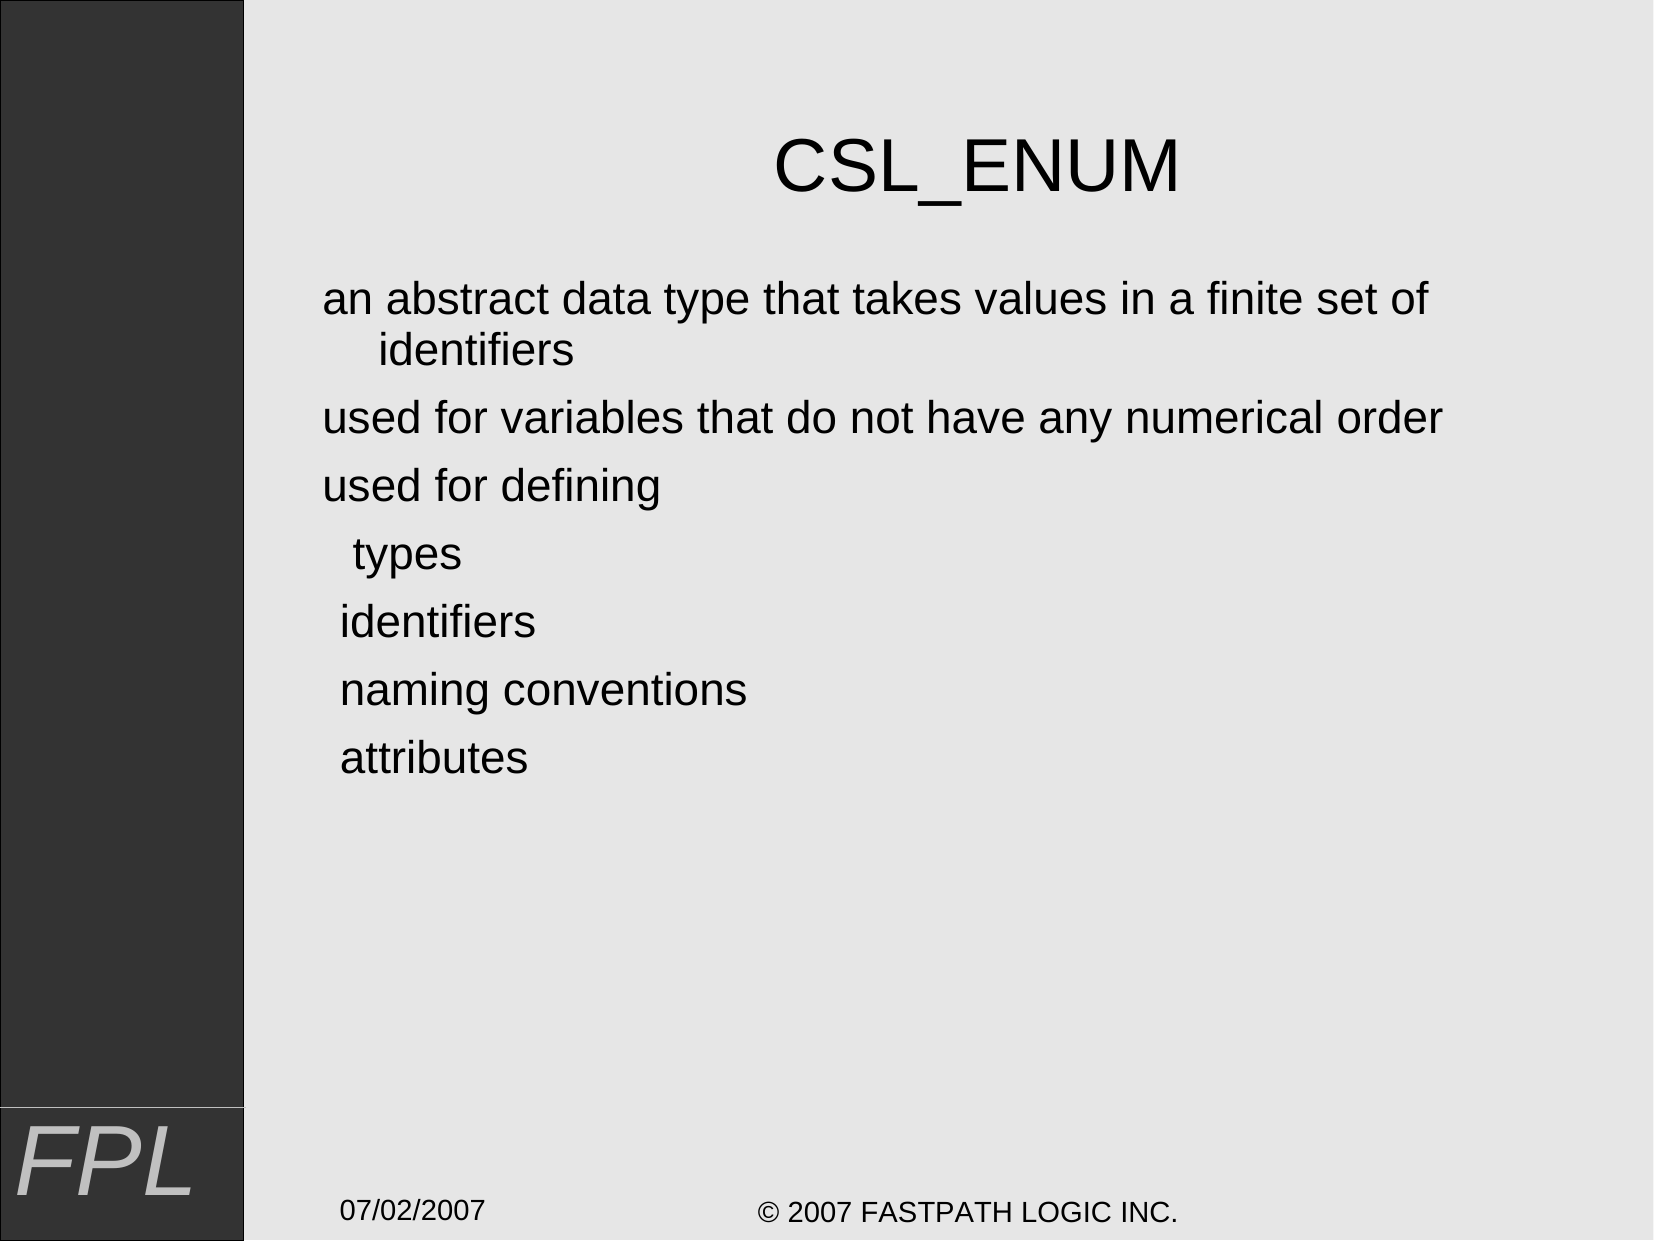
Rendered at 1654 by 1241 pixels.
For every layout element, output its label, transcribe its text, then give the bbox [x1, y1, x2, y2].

list an abstract data type that takes values in a finite set of identifiers used for variables that do not have any numerical order used for defining types identifiers naming conventions attributes [322, 272, 1635, 1179]
title CSL_ENUM [427, 57, 1530, 272]
